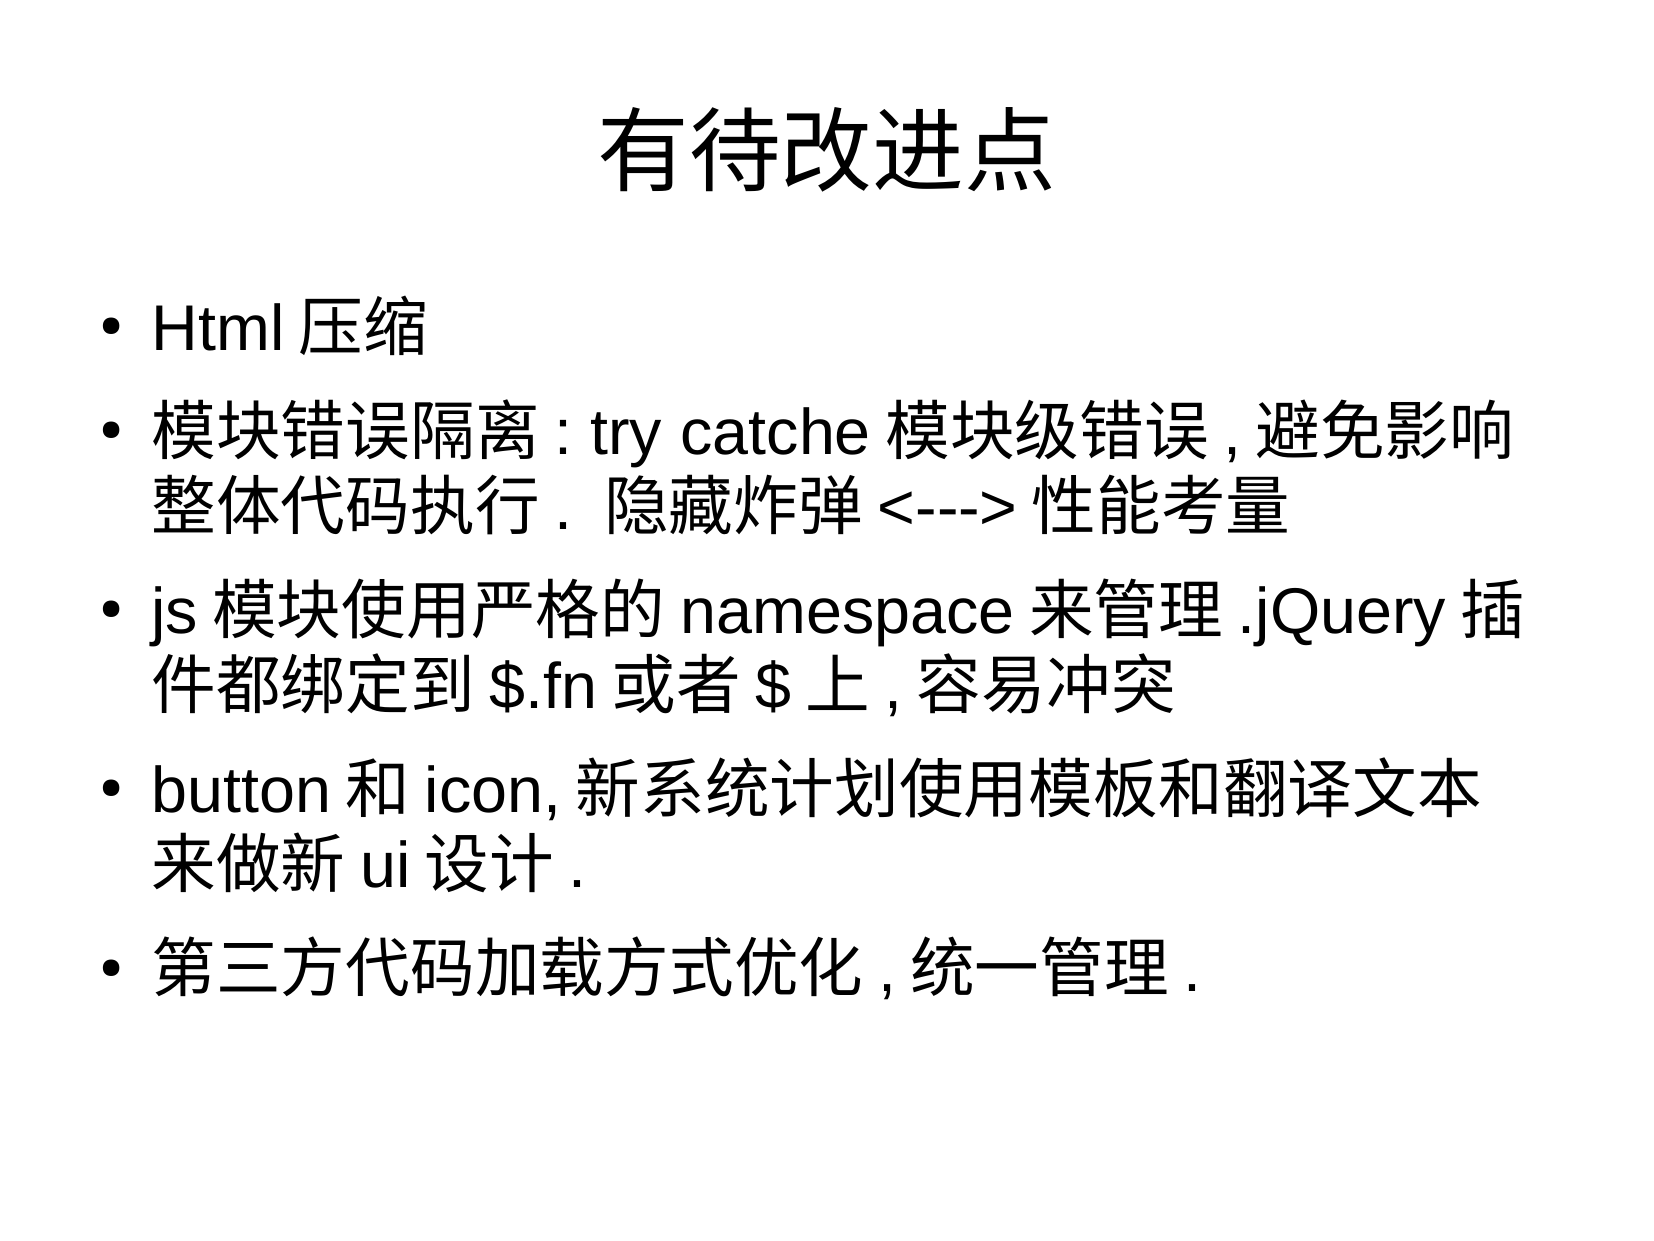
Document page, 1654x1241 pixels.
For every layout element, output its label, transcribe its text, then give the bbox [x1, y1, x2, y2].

title 有待改进点 [82, 49, 1571, 257]
list Html压缩 模块错误隔离: try catche模块级错误,避免影响整体代码执行. 隐藏炸弹<--->性能考量 js模块使用严格的namespace来管理.jQuery插件都绑定到$.fn或者$上,容易冲突 button和icon,新系统计划使用模板和翻译文本来做新ui设计. 第三方代码加载方式优化,统一管理. [82, 290, 1538, 1010]
